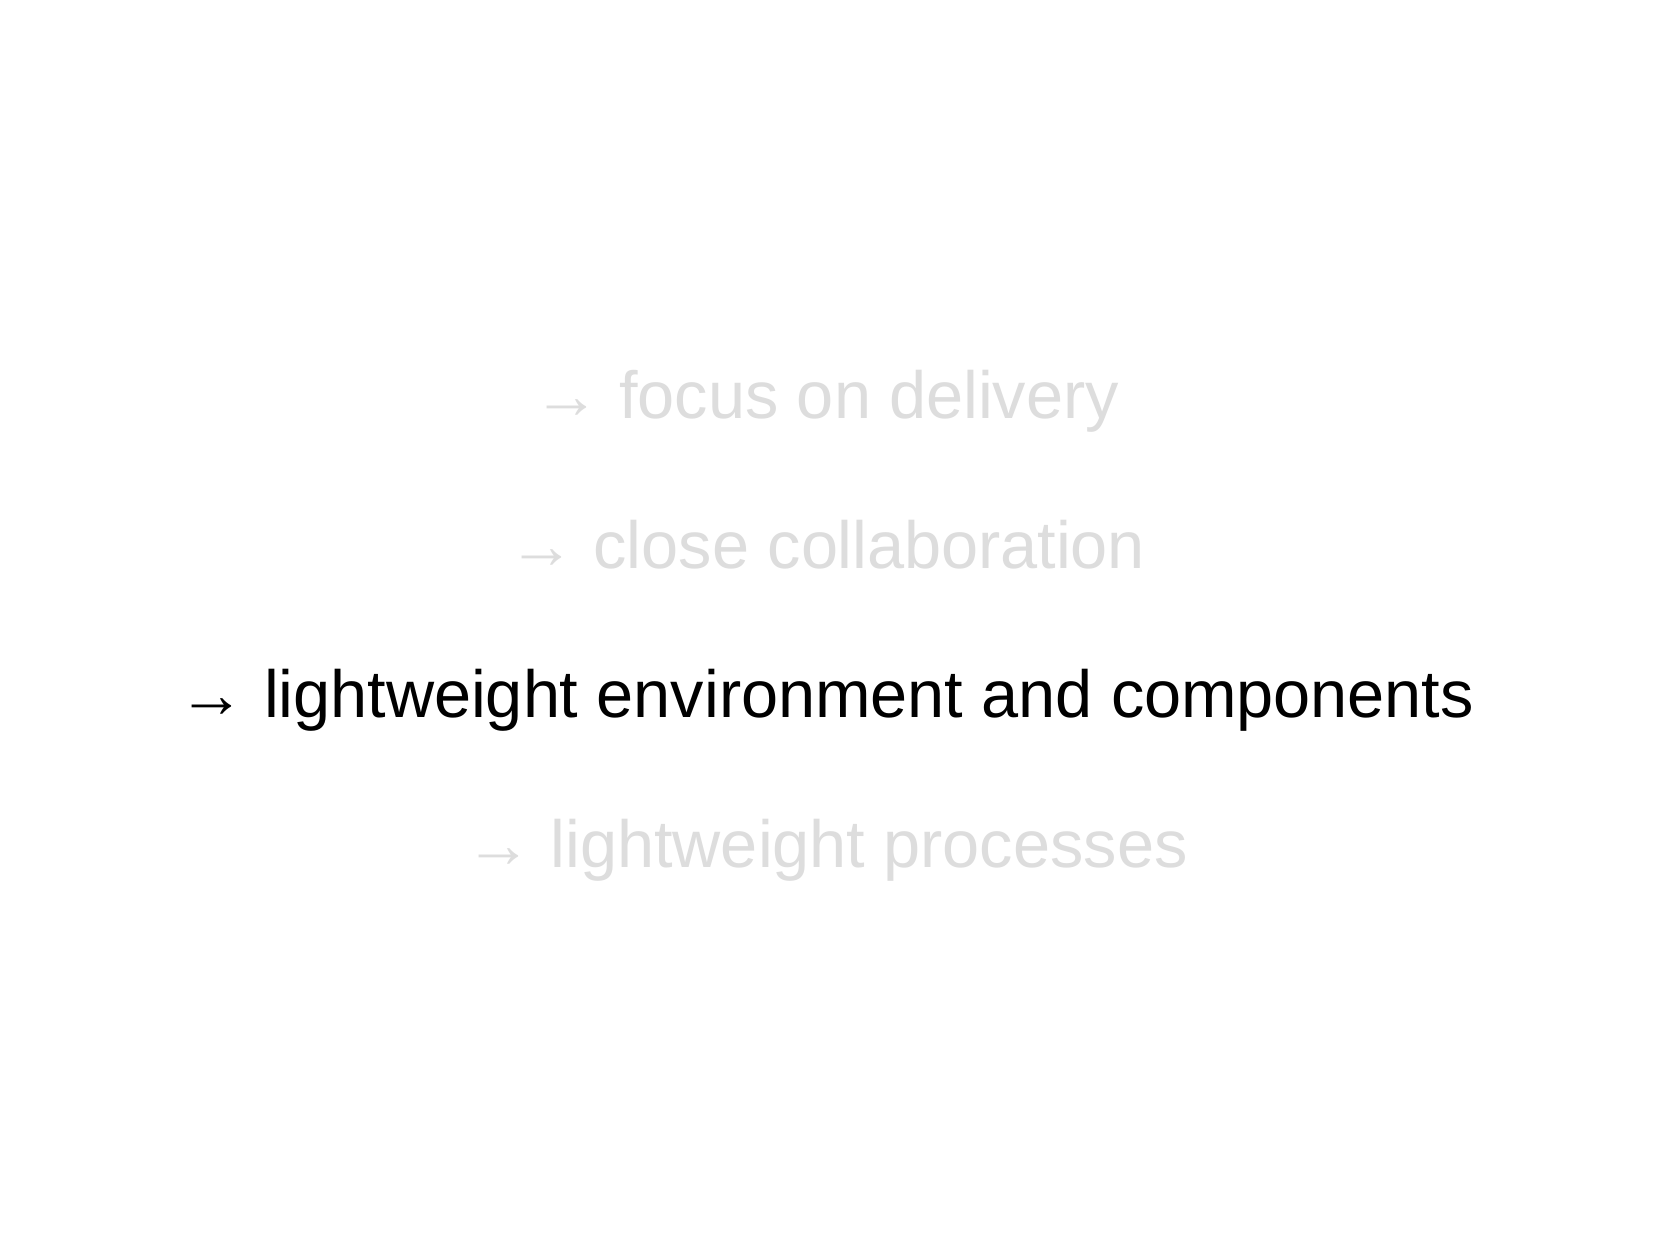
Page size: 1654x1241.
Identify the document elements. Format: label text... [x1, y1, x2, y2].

subtitle → focus on delivery → close collaboration → lightweight environment and components → lightweight processes [82, 140, 1571, 1101]
